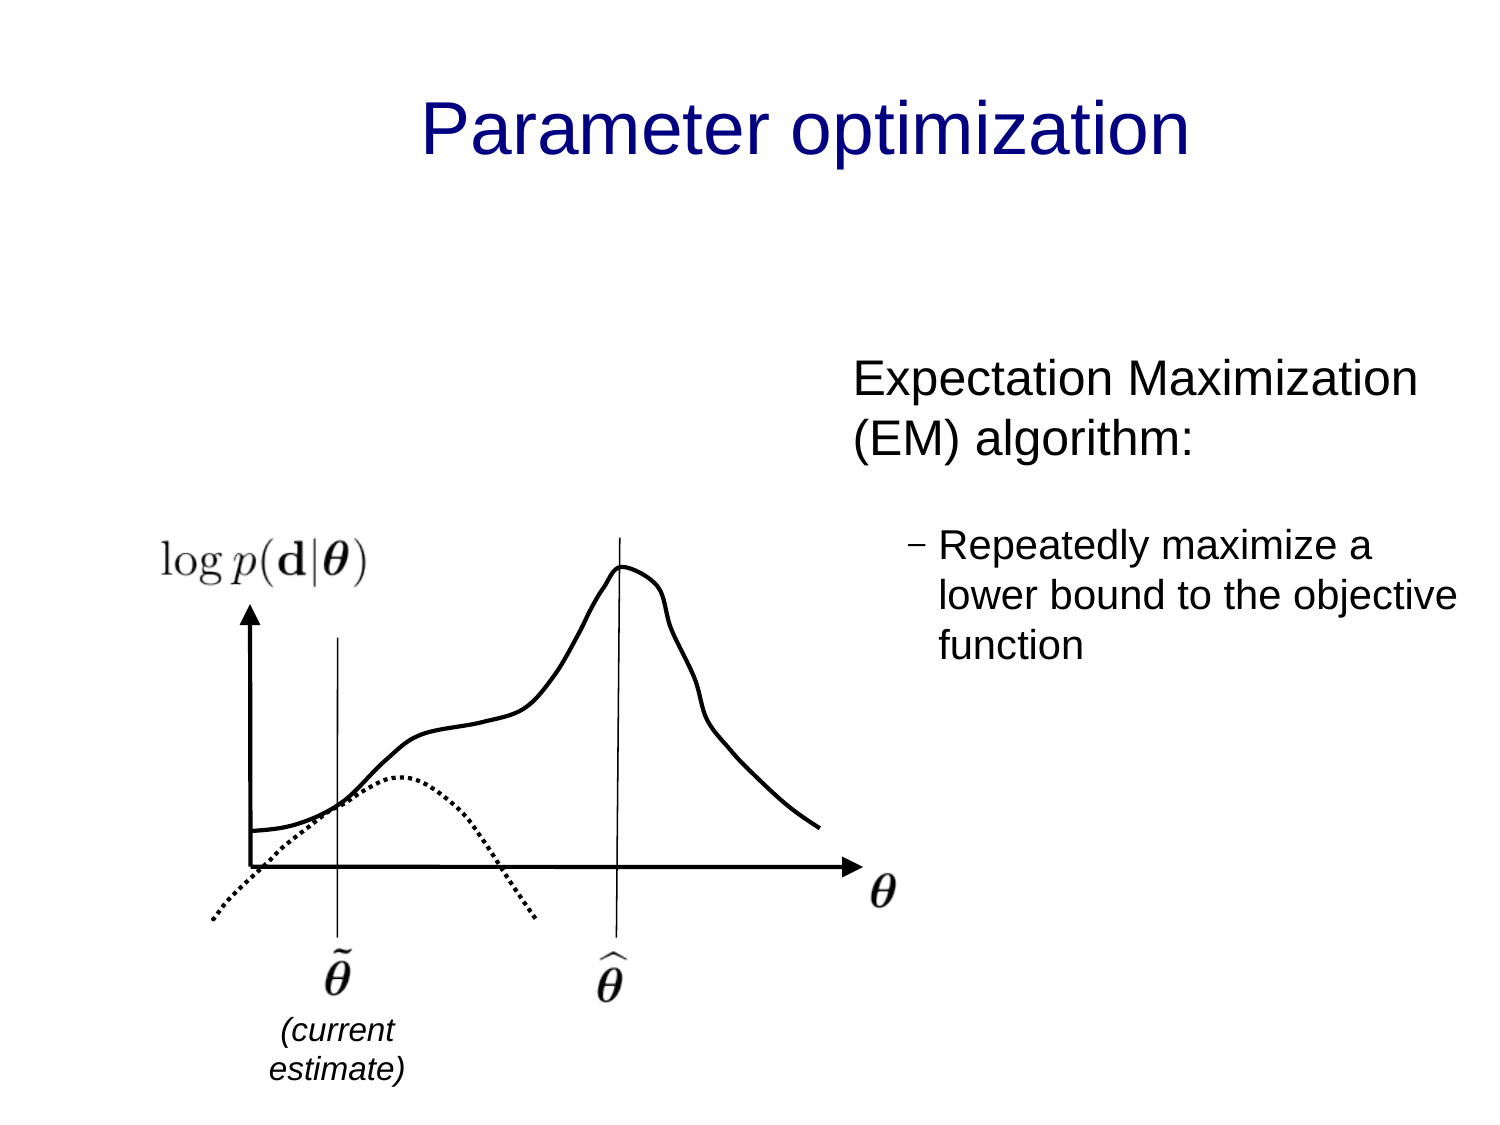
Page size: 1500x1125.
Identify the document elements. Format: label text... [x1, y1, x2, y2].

picture [137, 526, 379, 599]
list Expectation Maximization (EM) algorithm: [762, 337, 1463, 1026]
title Parameter optimization [149, 65, 1463, 179]
picture [837, 851, 910, 926]
text_box Repeatedly maximize a lower bound to the objective function [850, 512, 1476, 838]
picture [307, 937, 363, 1008]
picture [537, 931, 638, 1026]
text_box (current estimate) [237, 999, 438, 1096]
